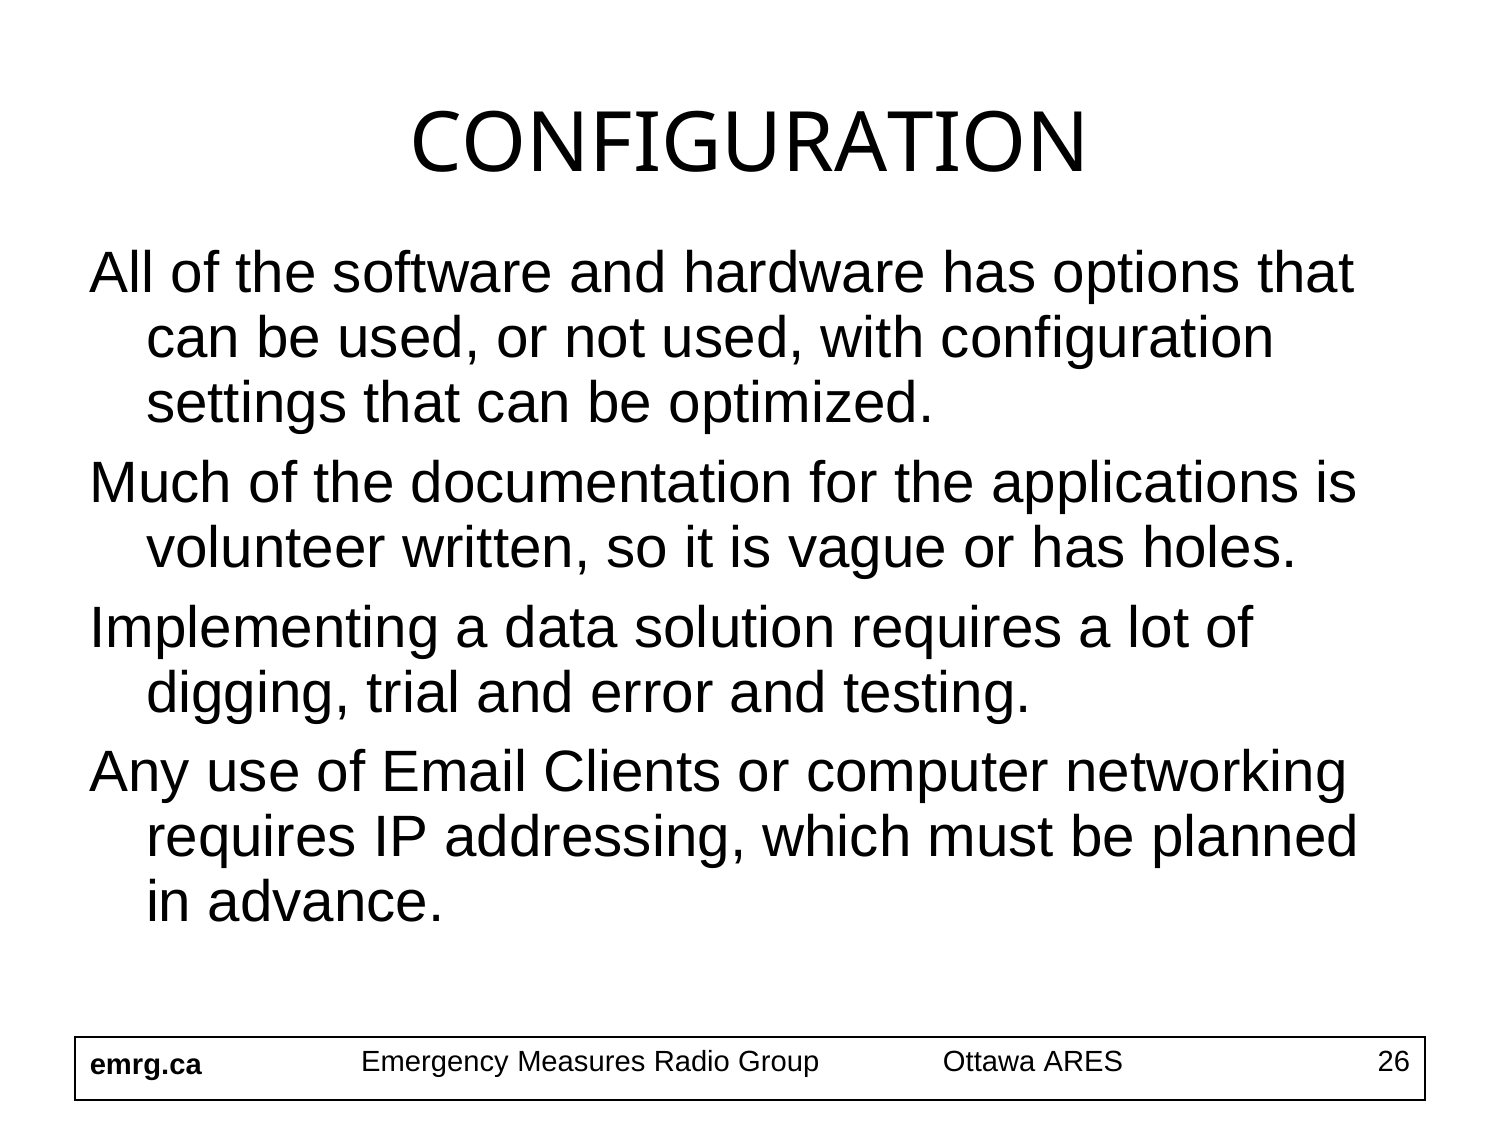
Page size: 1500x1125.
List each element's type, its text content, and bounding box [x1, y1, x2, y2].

title CONFIGURATION [75, 45, 1426, 232]
list All of the software and hardware has options that can be used, or not used, with configuration settings that can be optimized. Much of the documentation for the applications is volunteer written, so it is vague or has holes. Implementing a data solution requires a lot of digging, trial and error and testing. Any use of Email Clients or computer networking requires IP addressing, which must be planned in advance. [75, 232, 1426, 1076]
